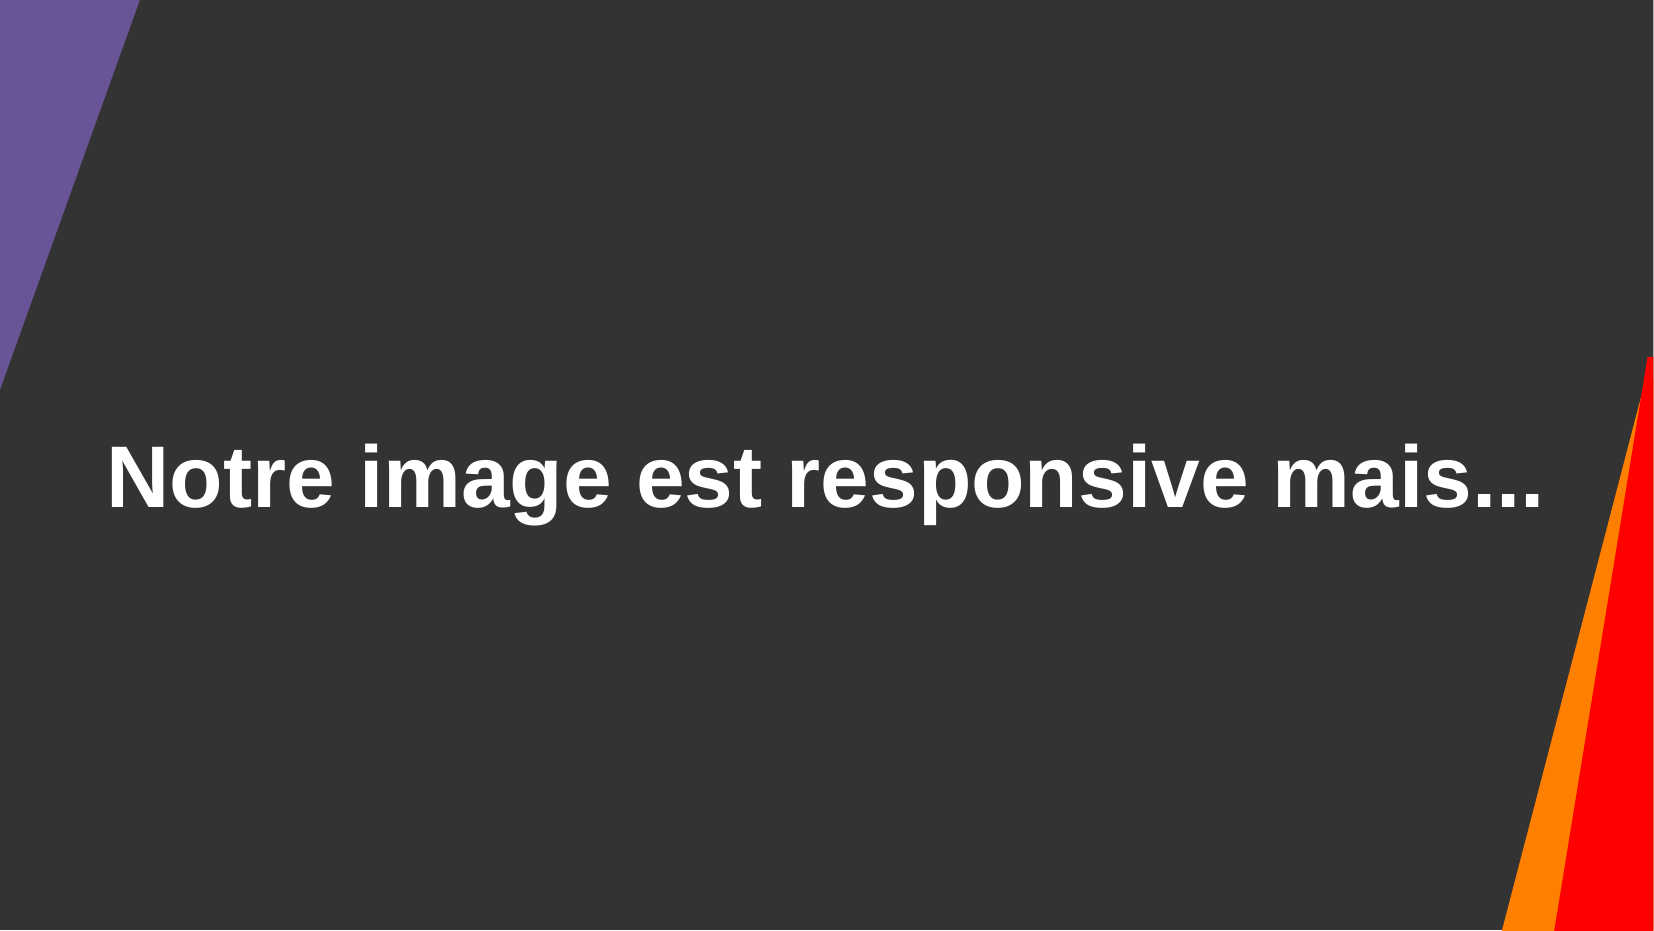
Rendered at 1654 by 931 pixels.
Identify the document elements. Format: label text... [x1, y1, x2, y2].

text_box [1501, 356, 1654, 931]
title Notre image est responsive mais... [31, 428, 1622, 527]
text_box [0, 0, 140, 390]
